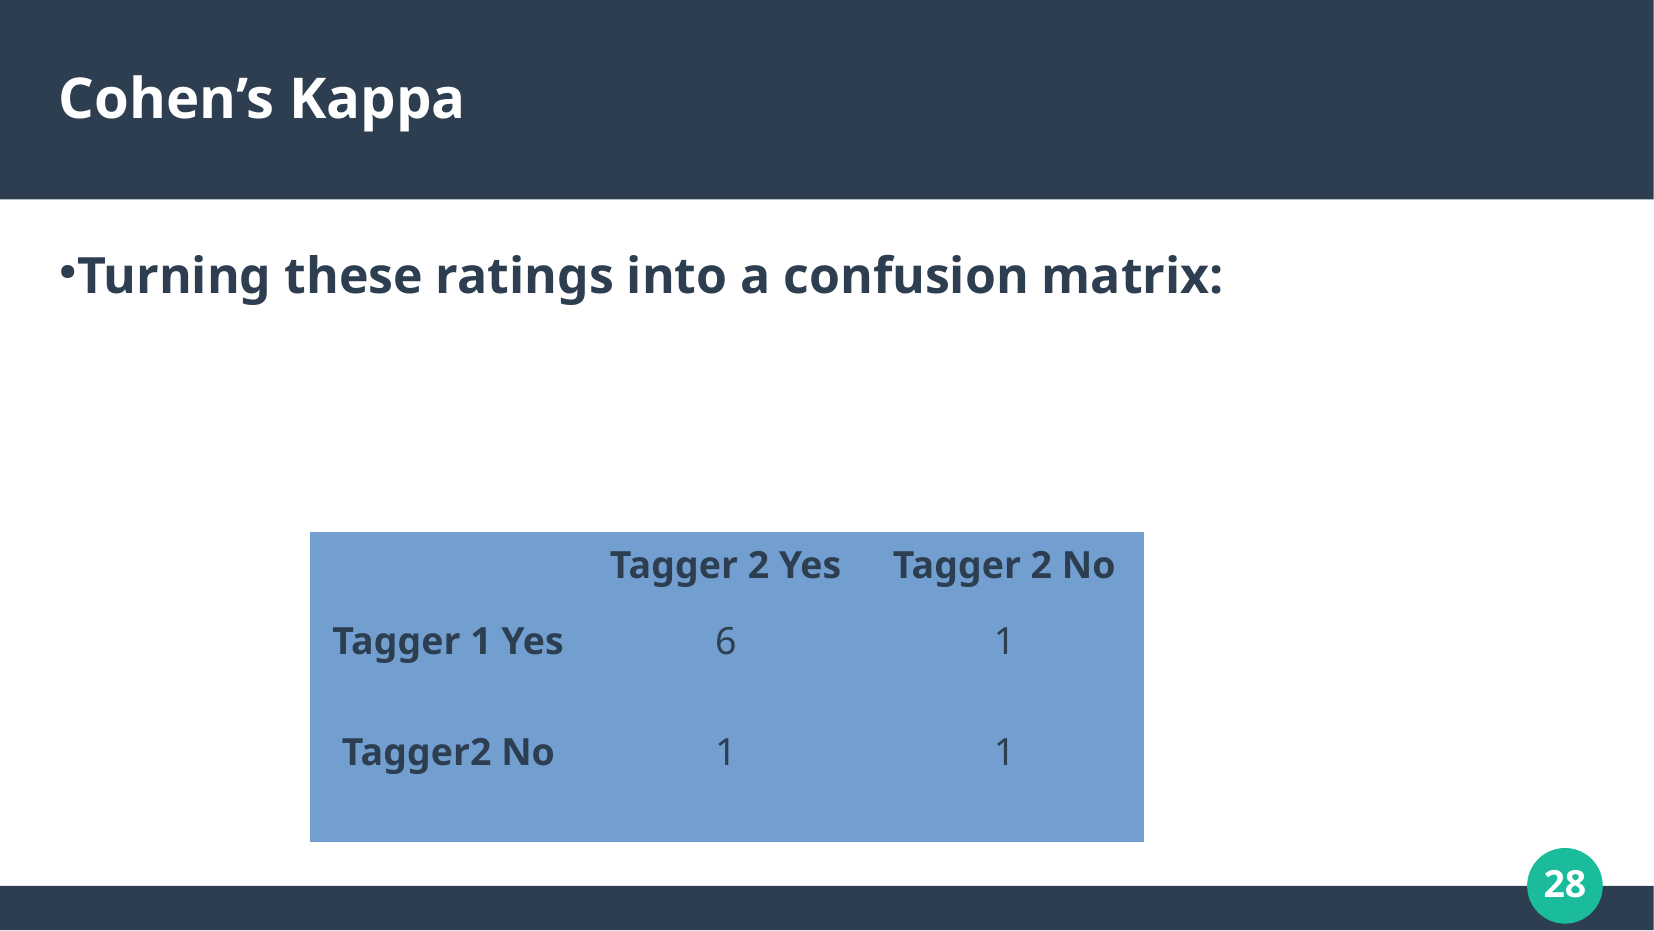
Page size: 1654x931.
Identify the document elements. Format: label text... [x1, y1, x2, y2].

title Cohen’s Kappa [59, 37, 1595, 155]
table_cell Tagger 1 Yes [310, 608, 587, 718]
table_cell 1 [587, 718, 865, 842]
table_header [310, 532, 587, 608]
list Turning these ratings into a confusion matrix: [59, 243, 1595, 864]
table_cell 1 [865, 718, 1144, 842]
table_cell 1 [865, 608, 1144, 718]
table_cell 6 [587, 608, 865, 718]
table_header Tagger 2 No [865, 532, 1144, 608]
table_header Tagger 2 Yes [587, 532, 865, 608]
table_cell Tagger2 No [310, 718, 587, 842]
